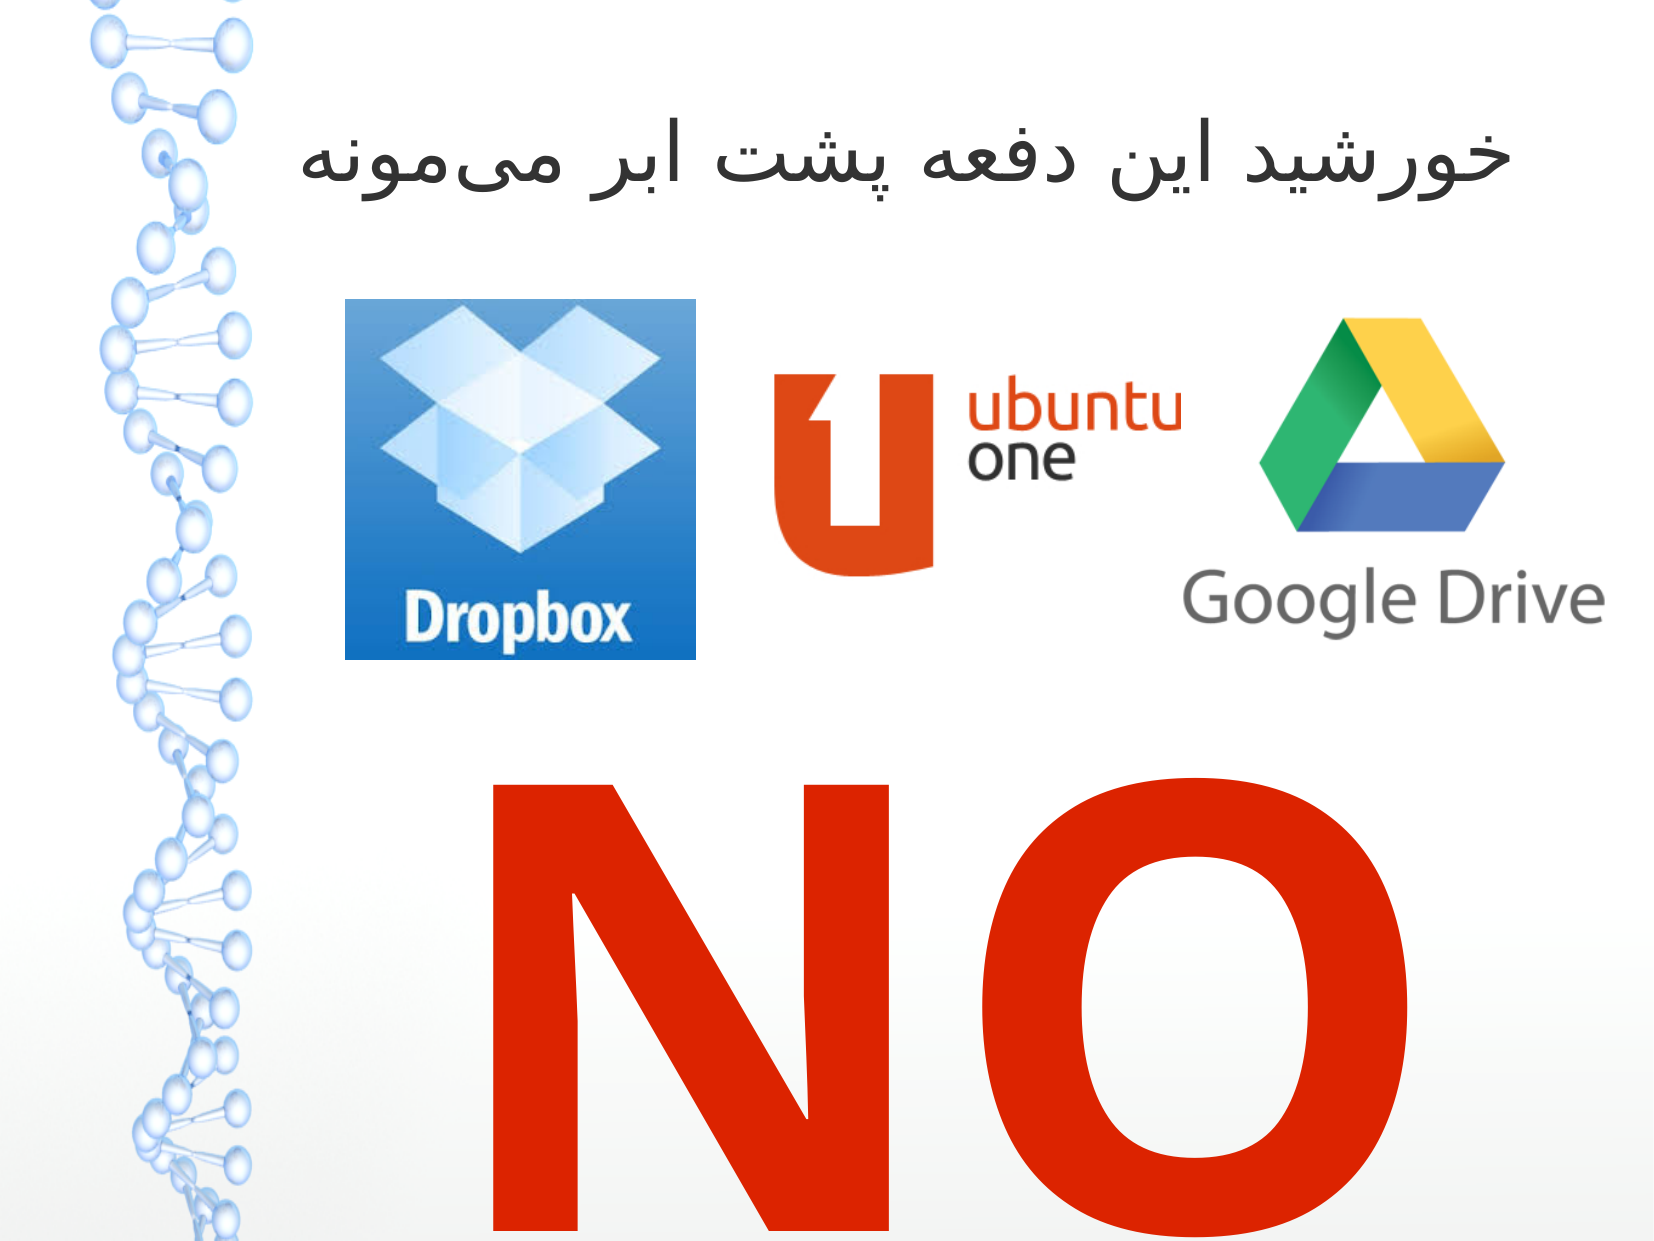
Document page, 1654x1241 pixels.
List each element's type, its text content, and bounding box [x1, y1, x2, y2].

picture [0, 0, 1654, 1241]
subtitle NO [306, 513, 1576, 1241]
title خورشید این‌ دفعه پشت ابر می‌مونه [269, 49, 1571, 257]
